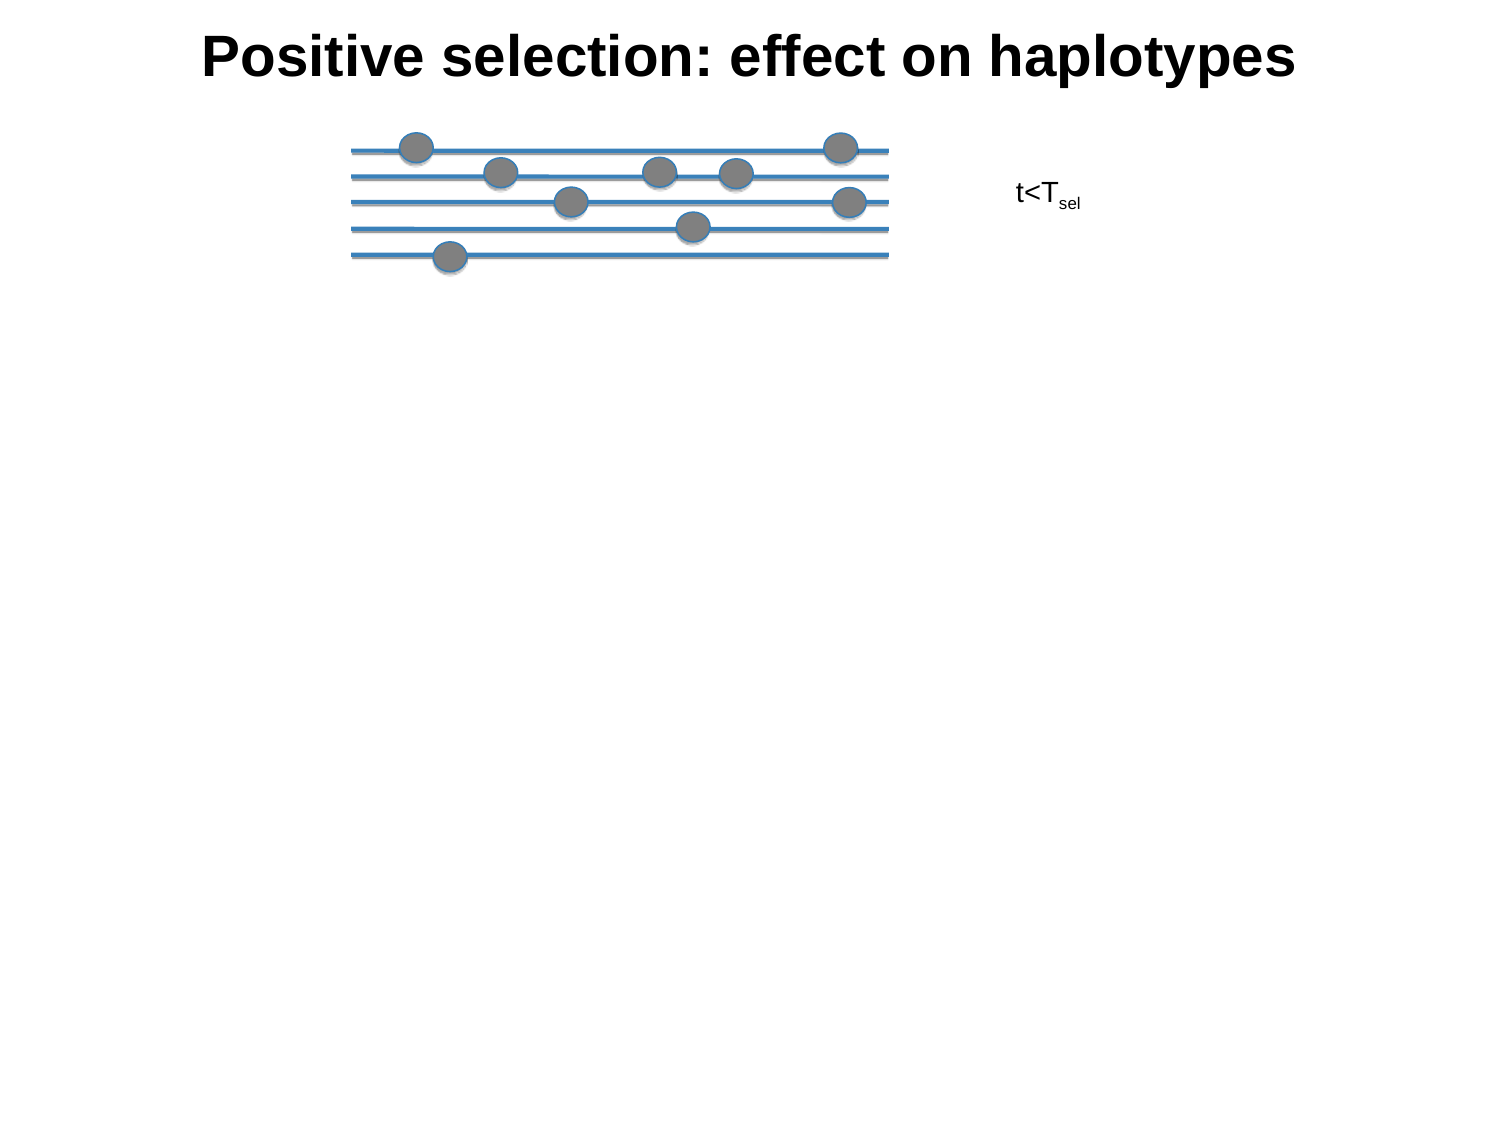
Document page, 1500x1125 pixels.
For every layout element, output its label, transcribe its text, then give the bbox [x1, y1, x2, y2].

text_box [484, 157, 518, 188]
text_box t<Tsel [1001, 165, 1163, 221]
text_box [642, 157, 677, 188]
text_box [823, 133, 858, 163]
text_box [399, 132, 434, 163]
title Positive selection: effect on haplotypes [75, 3, 1425, 103]
text_box [433, 241, 467, 272]
text_box [719, 158, 754, 189]
text_box [832, 187, 867, 218]
text_box [676, 212, 711, 242]
text_box [554, 187, 589, 217]
